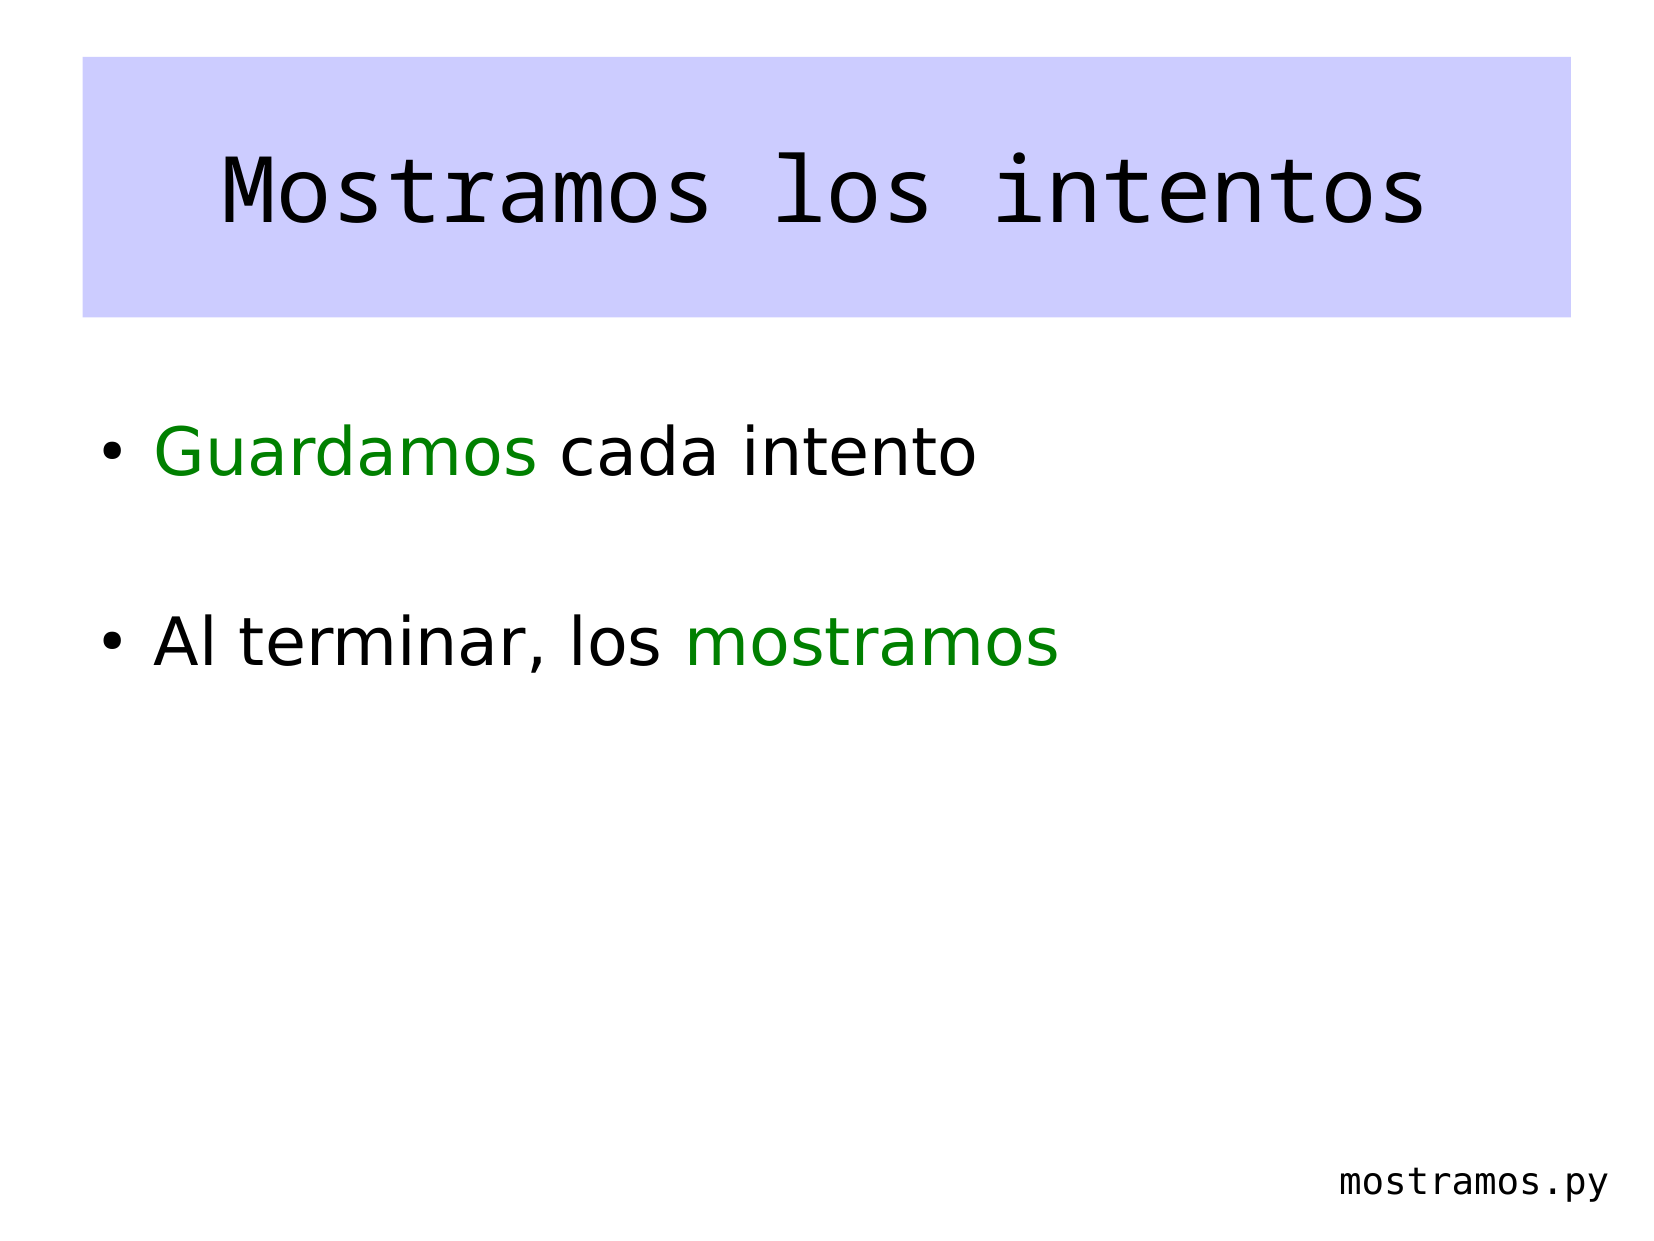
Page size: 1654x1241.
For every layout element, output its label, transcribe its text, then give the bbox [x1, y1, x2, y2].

list Guardamos cada intento Al terminar, los mostramos [82, 413, 1571, 1232]
title Mostramos los intentos [82, 56, 1571, 318]
text_box mostramos.py [1324, 1152, 1626, 1211]
